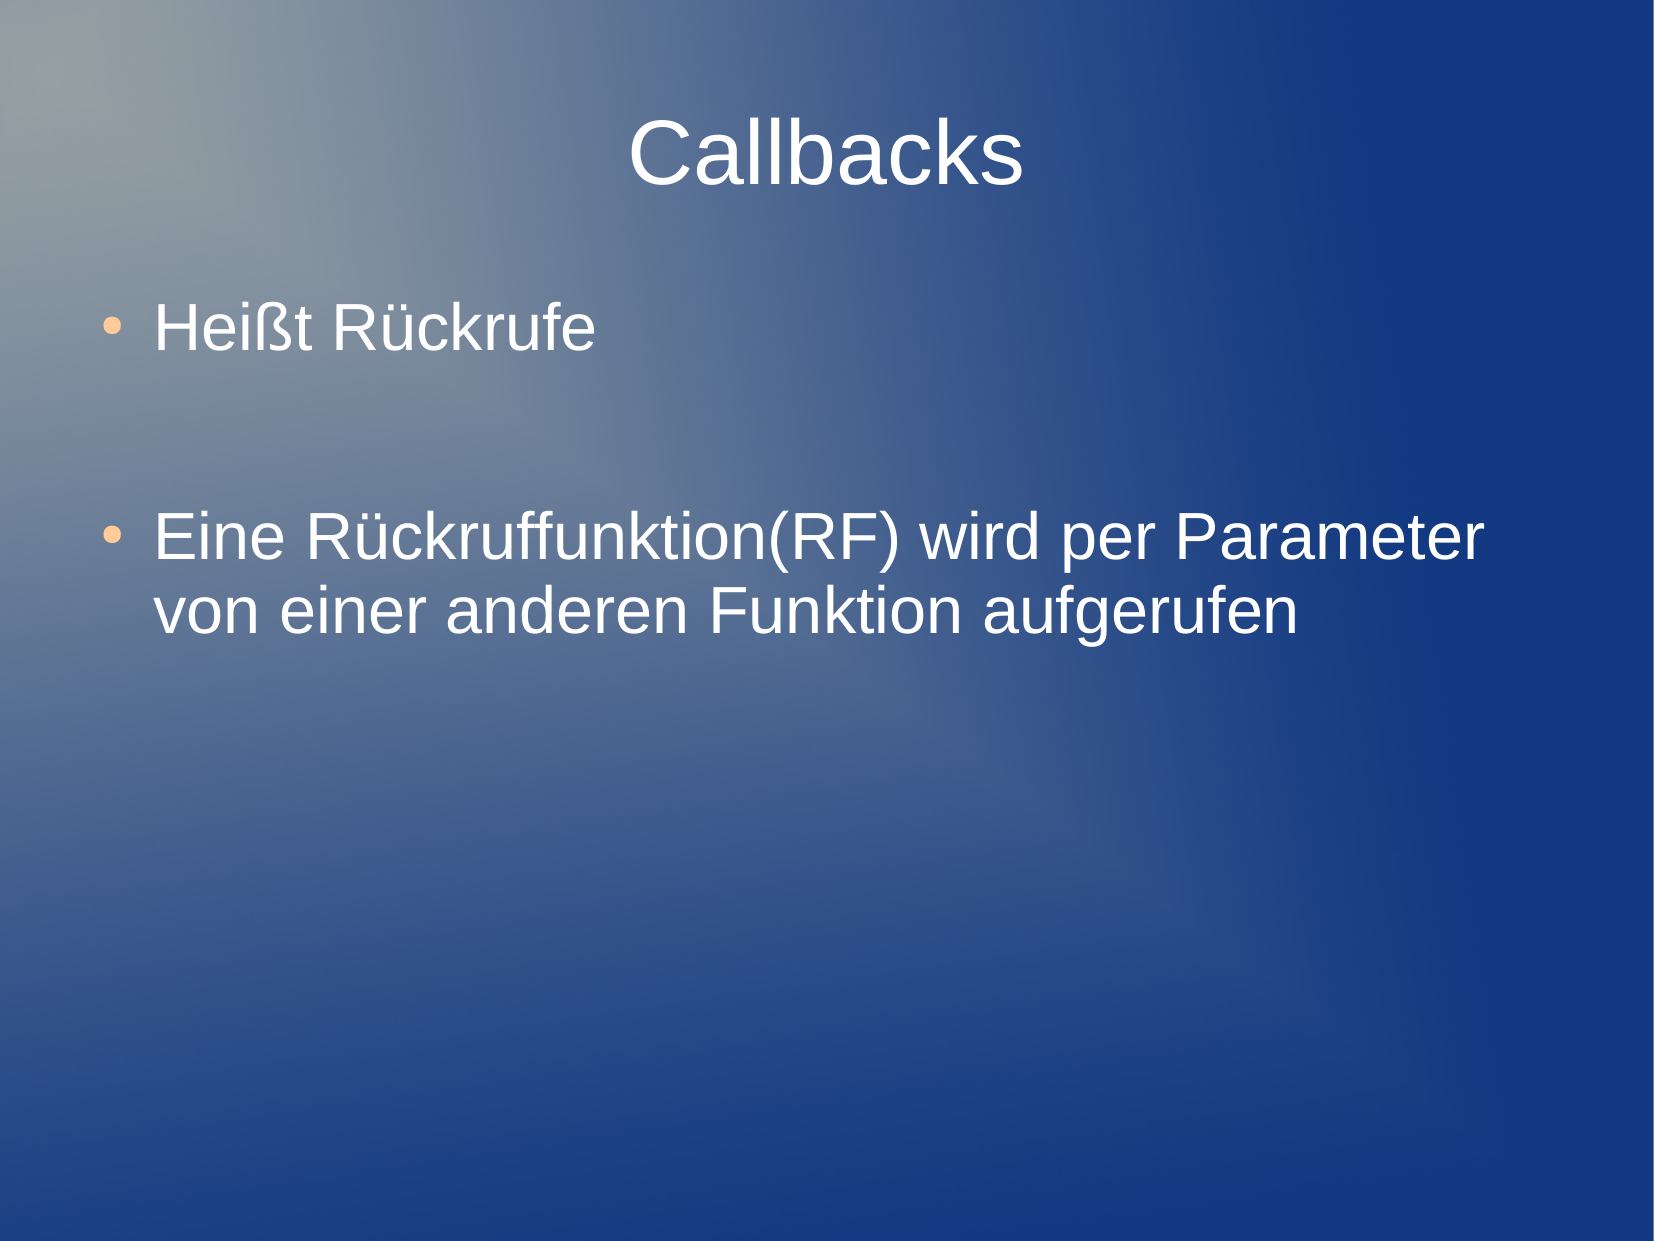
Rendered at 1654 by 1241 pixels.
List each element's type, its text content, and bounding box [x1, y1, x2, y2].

picture [0, 0, 1654, 1241]
title Callbacks [82, 49, 1571, 257]
list Heißt Rückrufe Eine Rückruffunktion(RF) wird per Parameter von einer anderen Funktion aufgerufen [82, 290, 1571, 1109]
